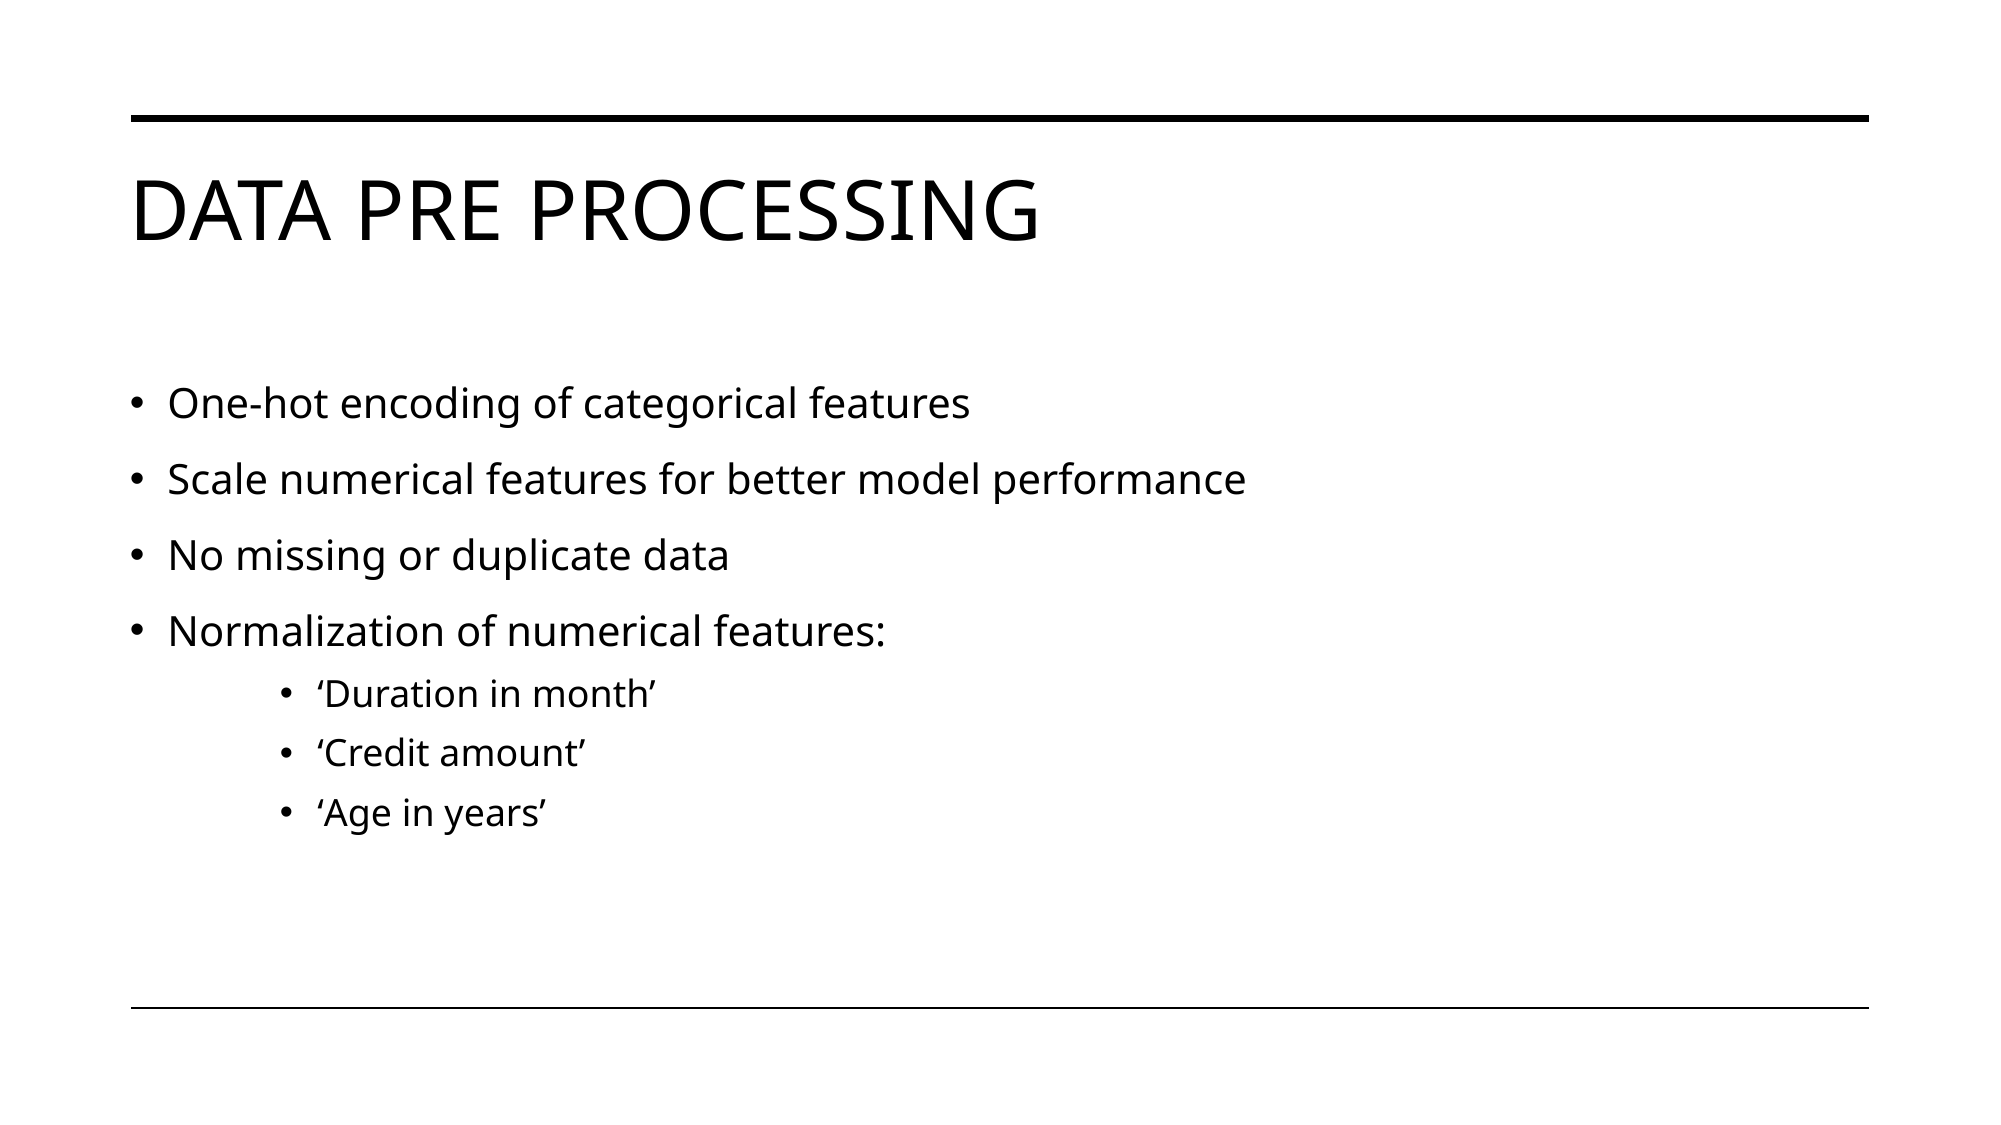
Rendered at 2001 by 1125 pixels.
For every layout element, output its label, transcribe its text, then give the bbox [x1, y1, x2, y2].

title Data Pre Processing [114, 149, 1869, 364]
list One-hot encoding of categorical features Scale numerical features for better model performance No missing or duplicate data Normalization of numerical features: ‘Duration in month’ ‘Credit amount’ ‘Age in years’ [114, 364, 1869, 862]
